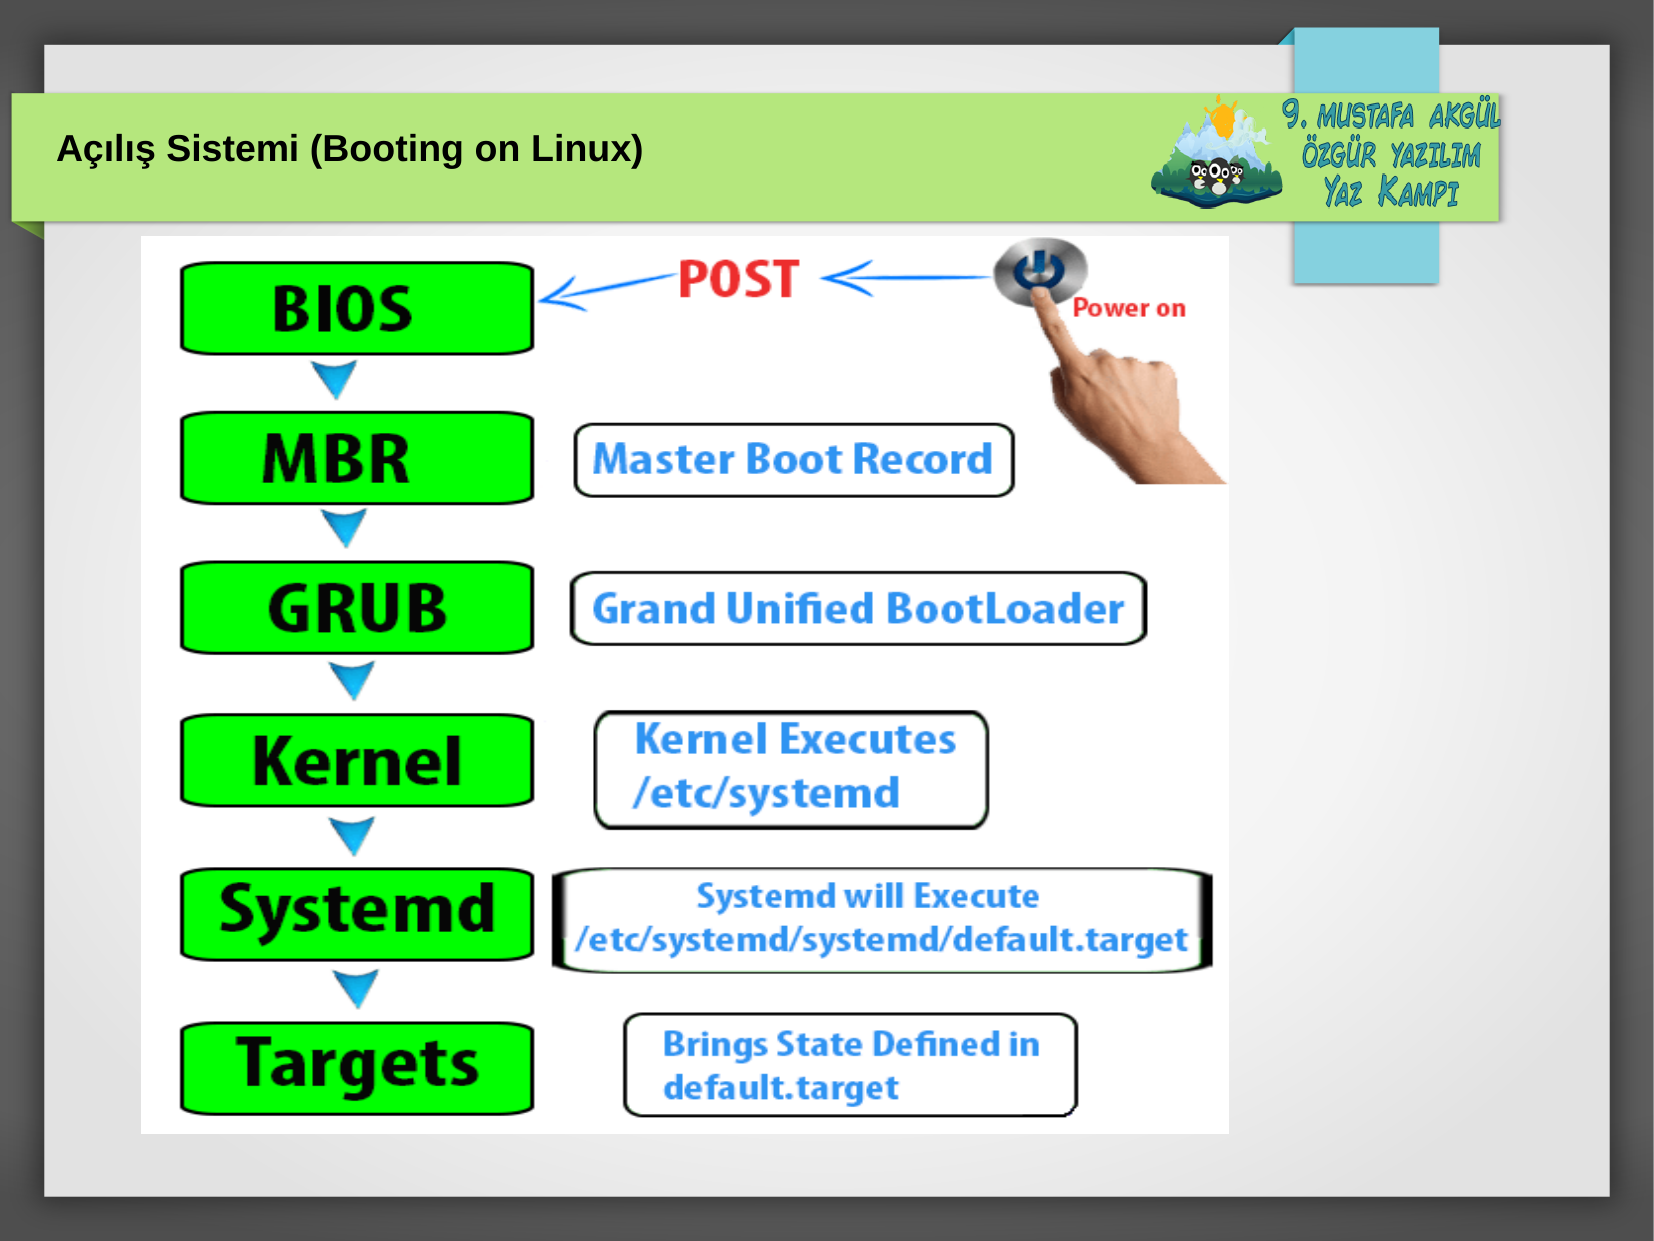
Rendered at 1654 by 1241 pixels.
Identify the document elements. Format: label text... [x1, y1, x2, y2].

picture [0, 0, 1654, 1241]
text_box Açılış Sistemi (Booting on Linux) [41, 120, 1134, 220]
